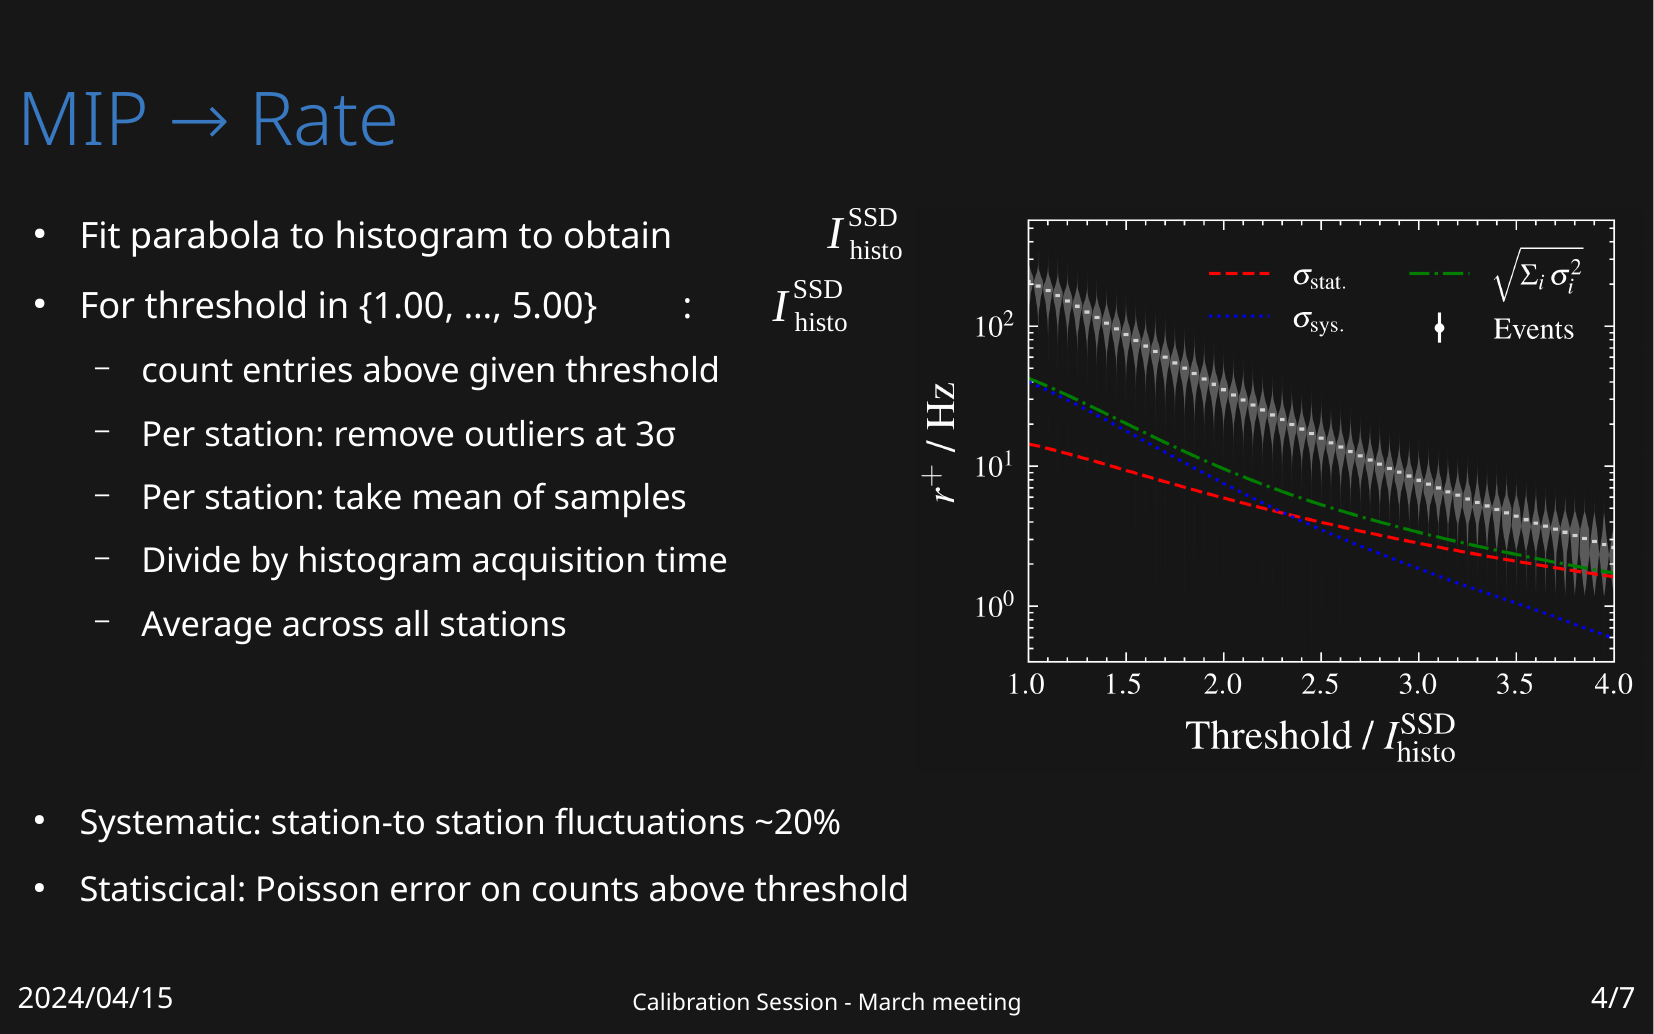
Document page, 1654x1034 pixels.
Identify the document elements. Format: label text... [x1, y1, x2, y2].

picture [915, 209, 1644, 773]
list Fit parabola to histogram to obtain For threshold in {1.00, …, 5.00} : count entries above given threshold Per station: remove outliers at 3σ Per station: take mean of samples Divide by histogram acquisition time Average across all stations Systematic: station-to station fluctuations ~20% Statiscical: Poisson error on counts above threshold [18, 209, 1140, 919]
chart [764, 274, 854, 338]
title MIP → Rate [18, 66, 1654, 169]
chart [819, 201, 909, 266]
